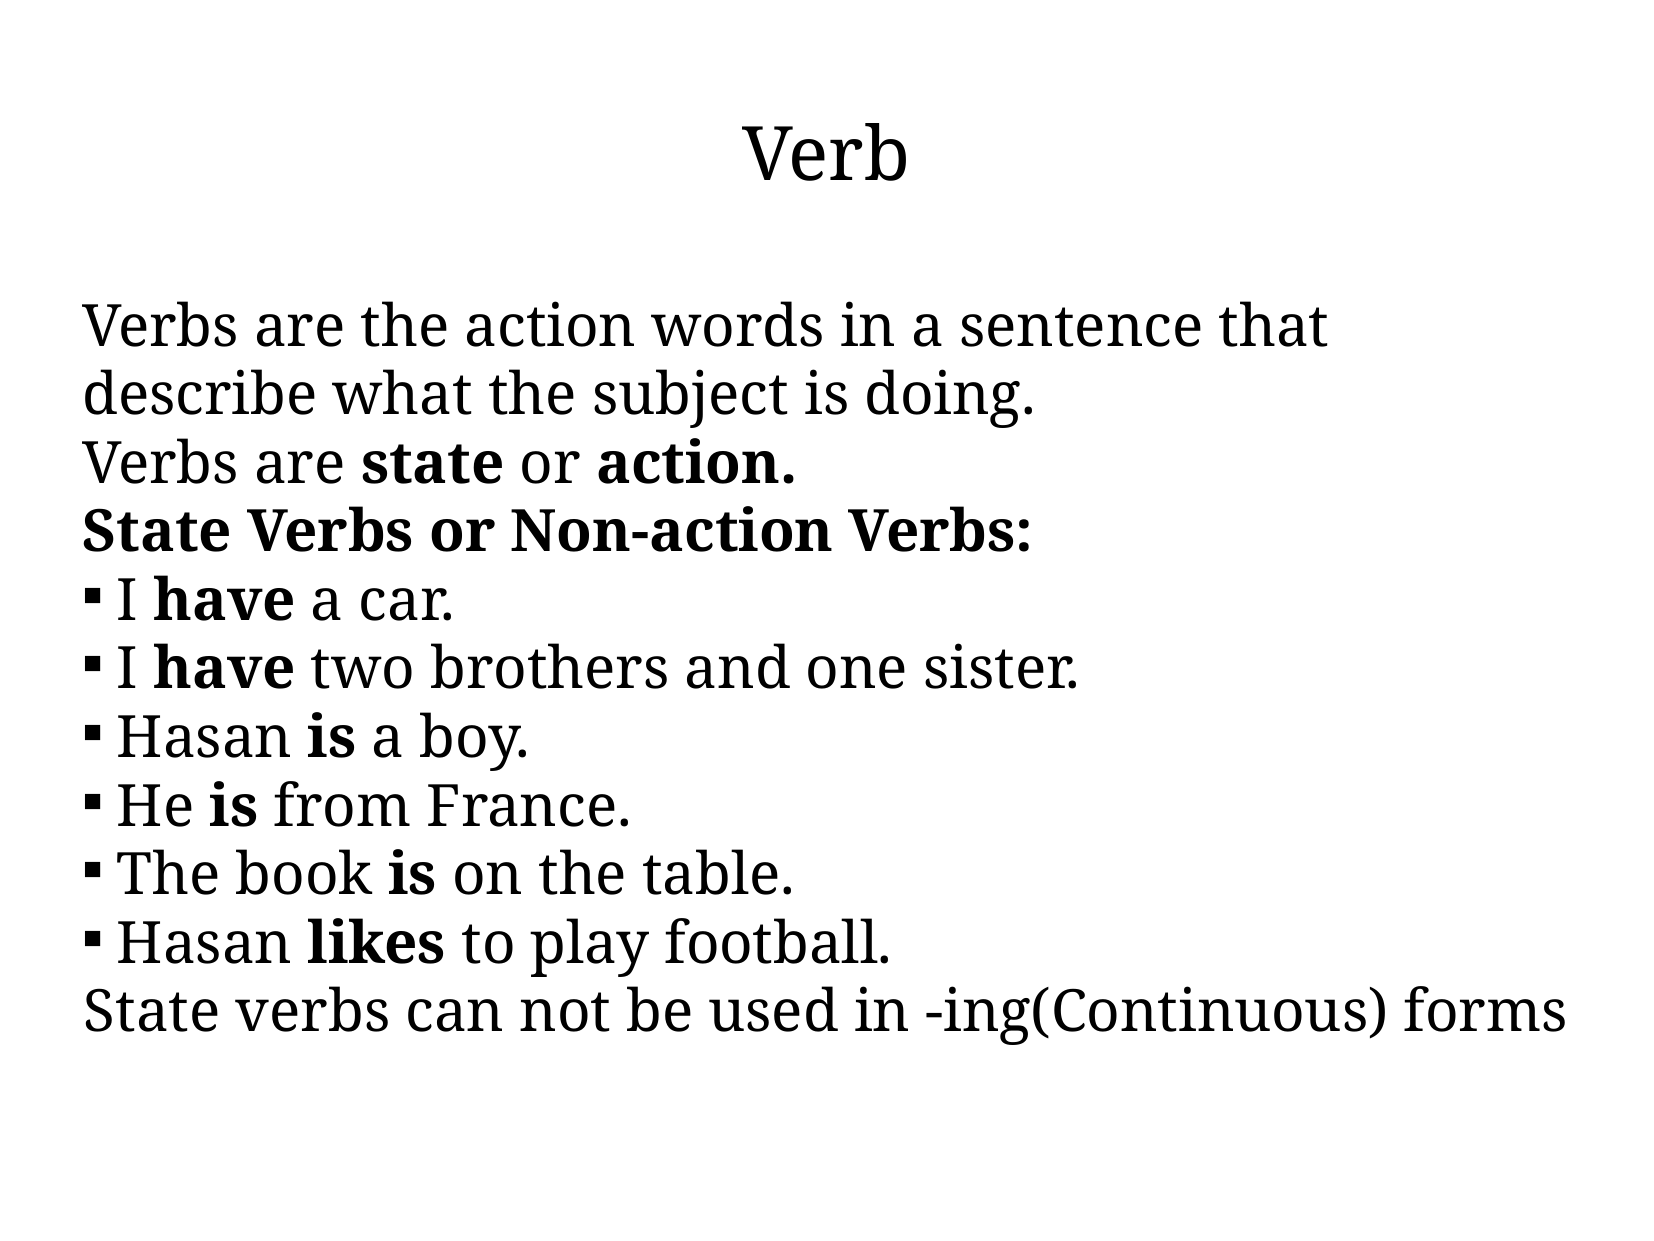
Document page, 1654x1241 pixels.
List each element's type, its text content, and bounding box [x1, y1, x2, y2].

text_box Verb [82, 49, 1571, 257]
text_box Verbs are the action words in a sentence that describe what the subject is doing. Verbs are state or action. State Verbs or Non-action Verbs: I have a car. I have two brothers and one sister. Hasan is a boy. He is from France. The book is on the table. Hasan likes to play football. State verbs can not be used in -ing(Continuous) forms [82, 290, 1571, 1215]
